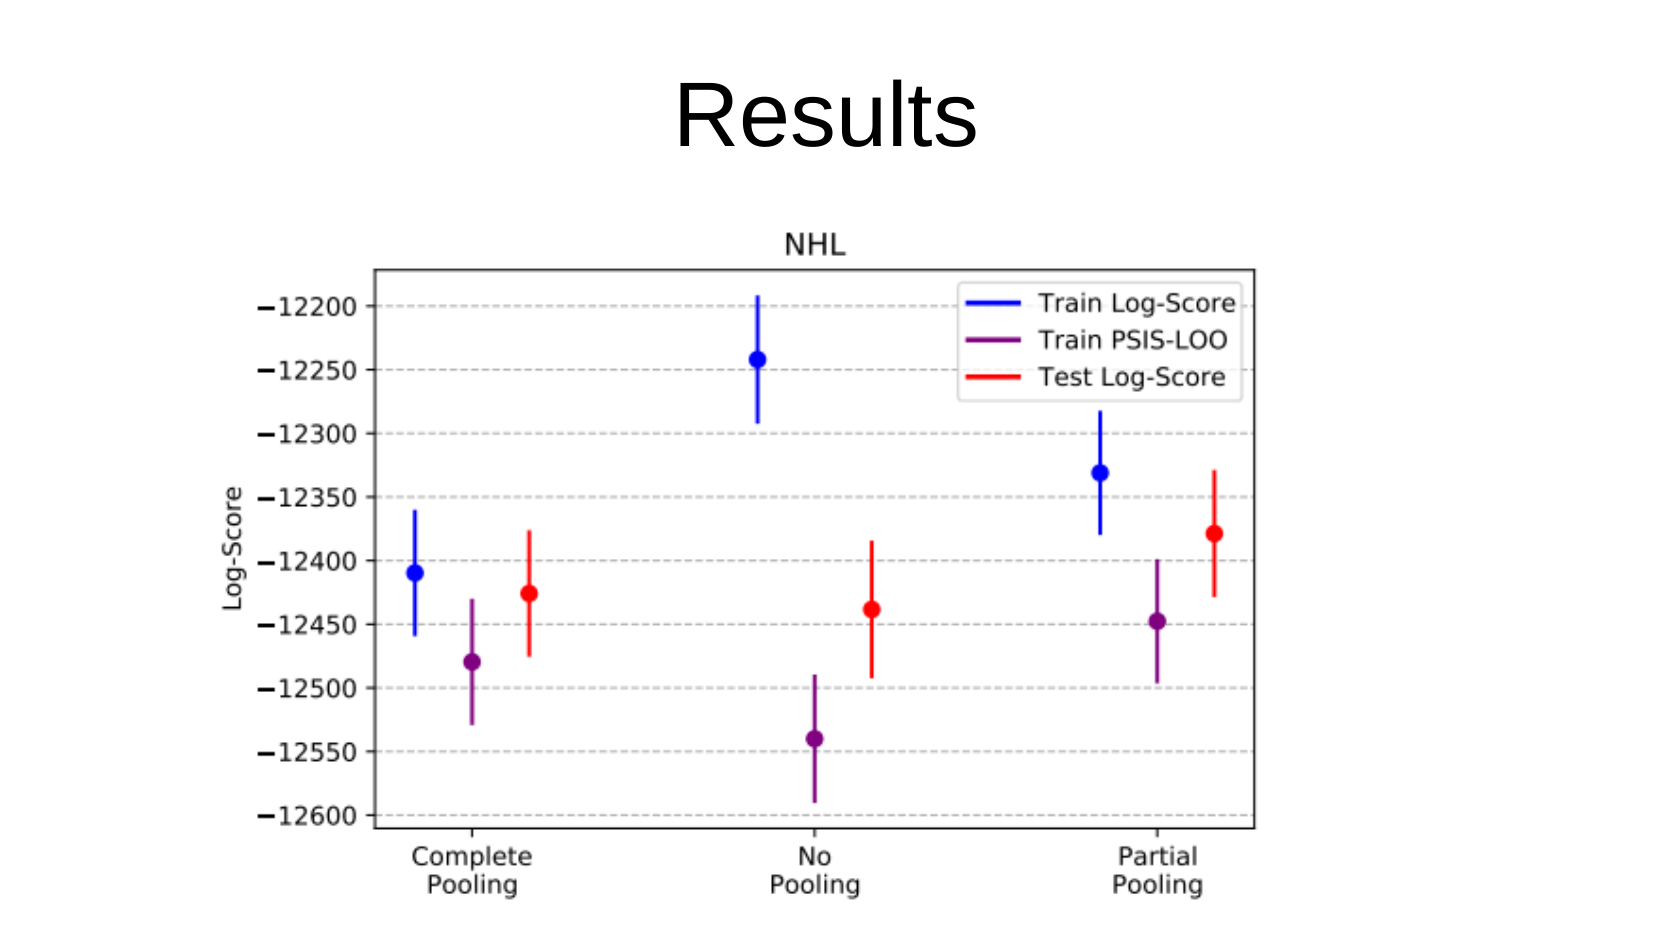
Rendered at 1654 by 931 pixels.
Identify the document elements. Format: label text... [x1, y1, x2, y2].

title Results [82, 37, 1571, 193]
picture [194, 203, 1282, 928]
